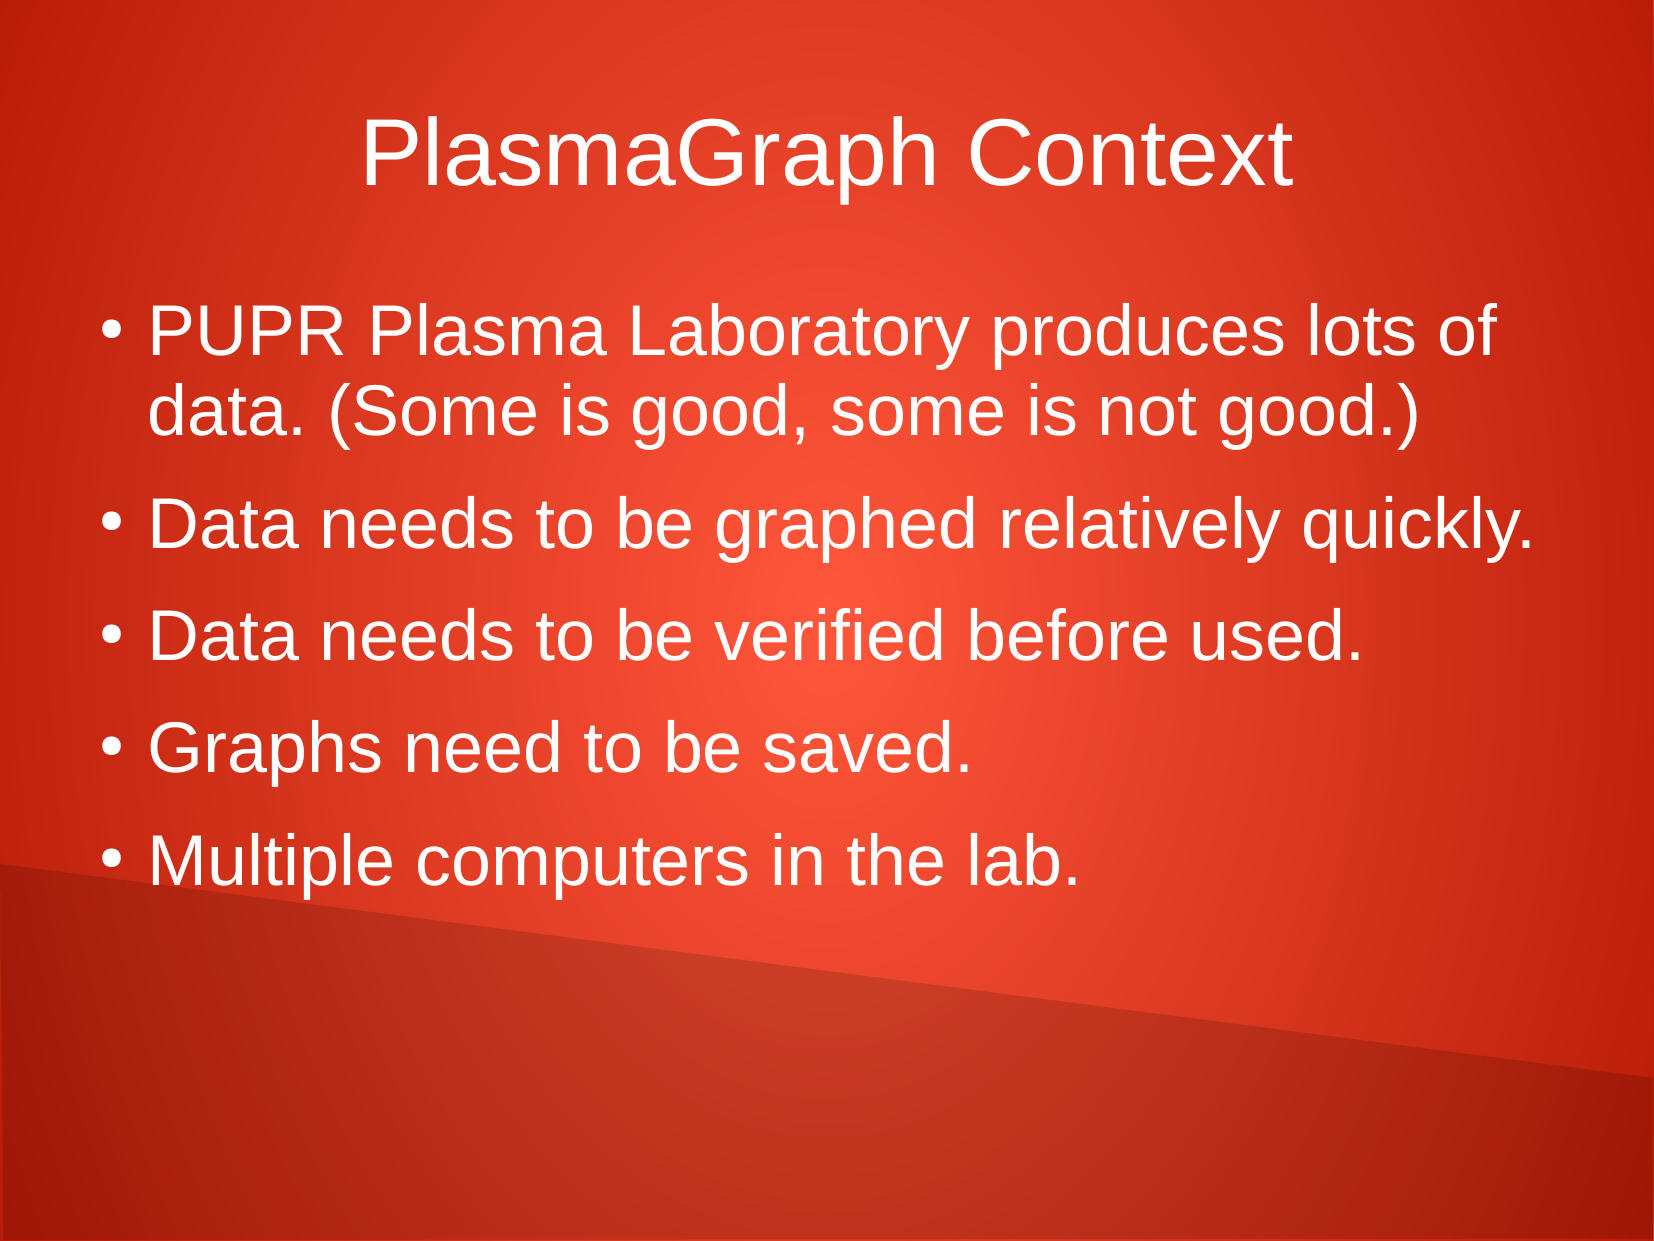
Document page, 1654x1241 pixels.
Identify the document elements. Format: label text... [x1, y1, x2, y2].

title PlasmaGraph Context [82, 49, 1571, 257]
list PUPR Plasma Laboratory produces lots of data. (Some is good, some is not good.) Data needs to be graphed relatively quickly. Data needs to be verified before used. Graphs need to be saved. Multiple computers in the lab. [82, 290, 1571, 1010]
